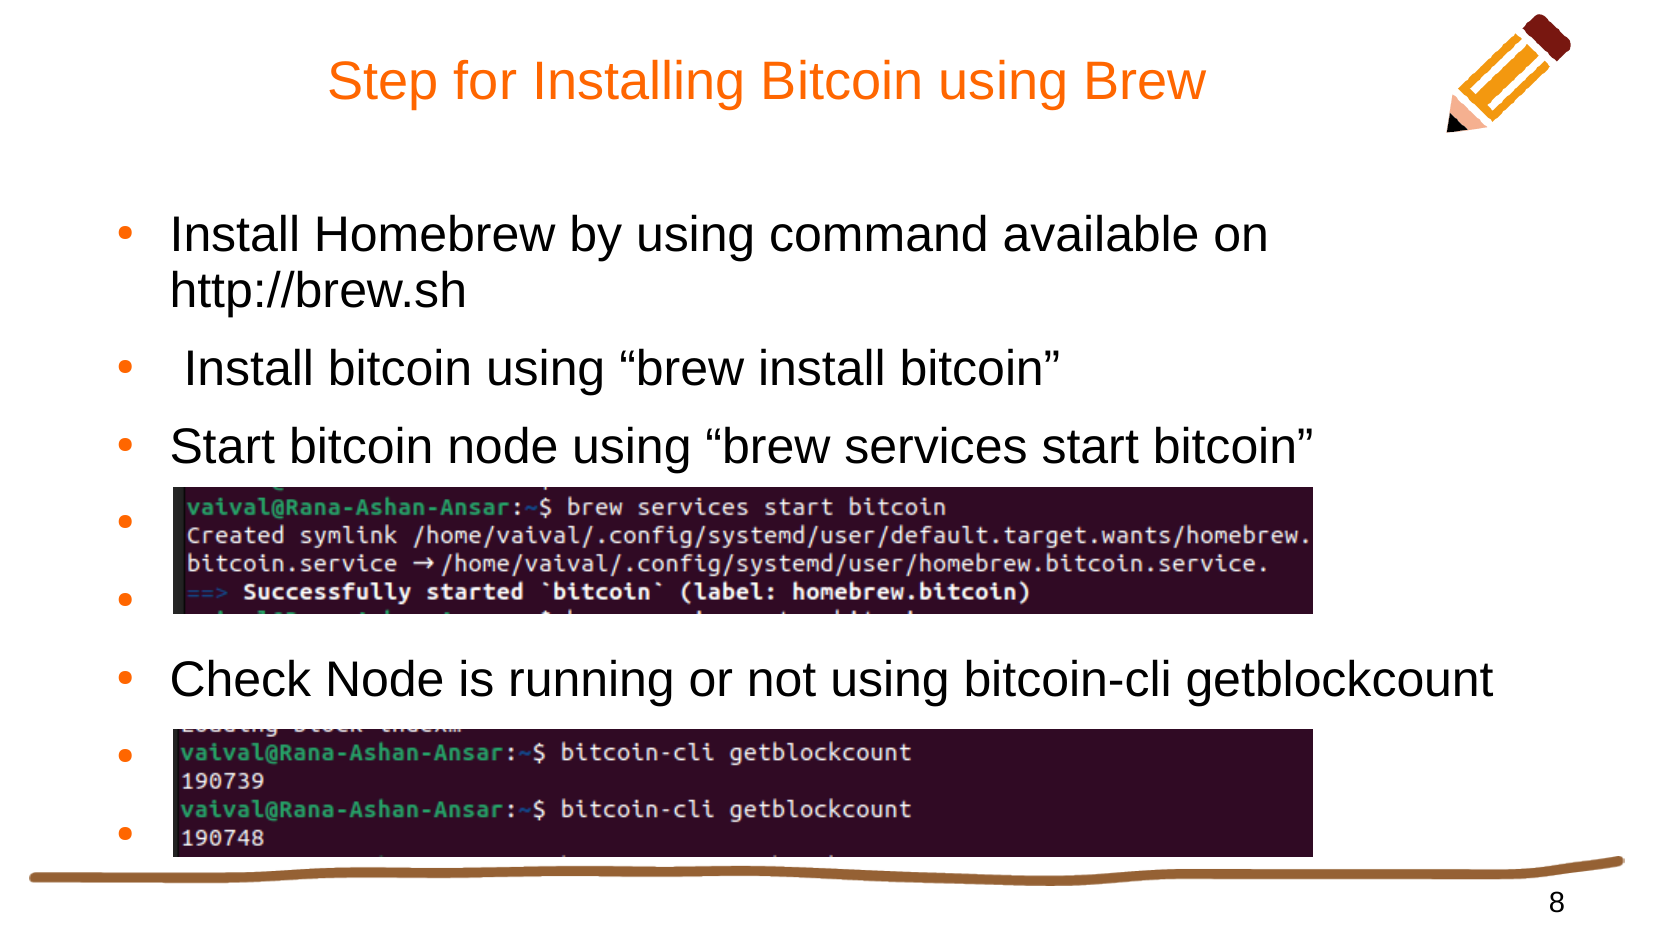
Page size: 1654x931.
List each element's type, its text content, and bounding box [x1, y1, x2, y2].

picture [29, 729, 1625, 886]
picture [173, 487, 1313, 614]
title Step for Installing Bitcoin using Brew [88, 29, 1447, 133]
list Install Homebrew by using command available on http://brew.sh Install bitcoin using “brew install bitcoin” Start bitcoin node using “brew services start bitcoin” Check Node is running or not using bitcoin-cli getblockcount [98, 206, 1576, 857]
picture [1446, 14, 1571, 133]
